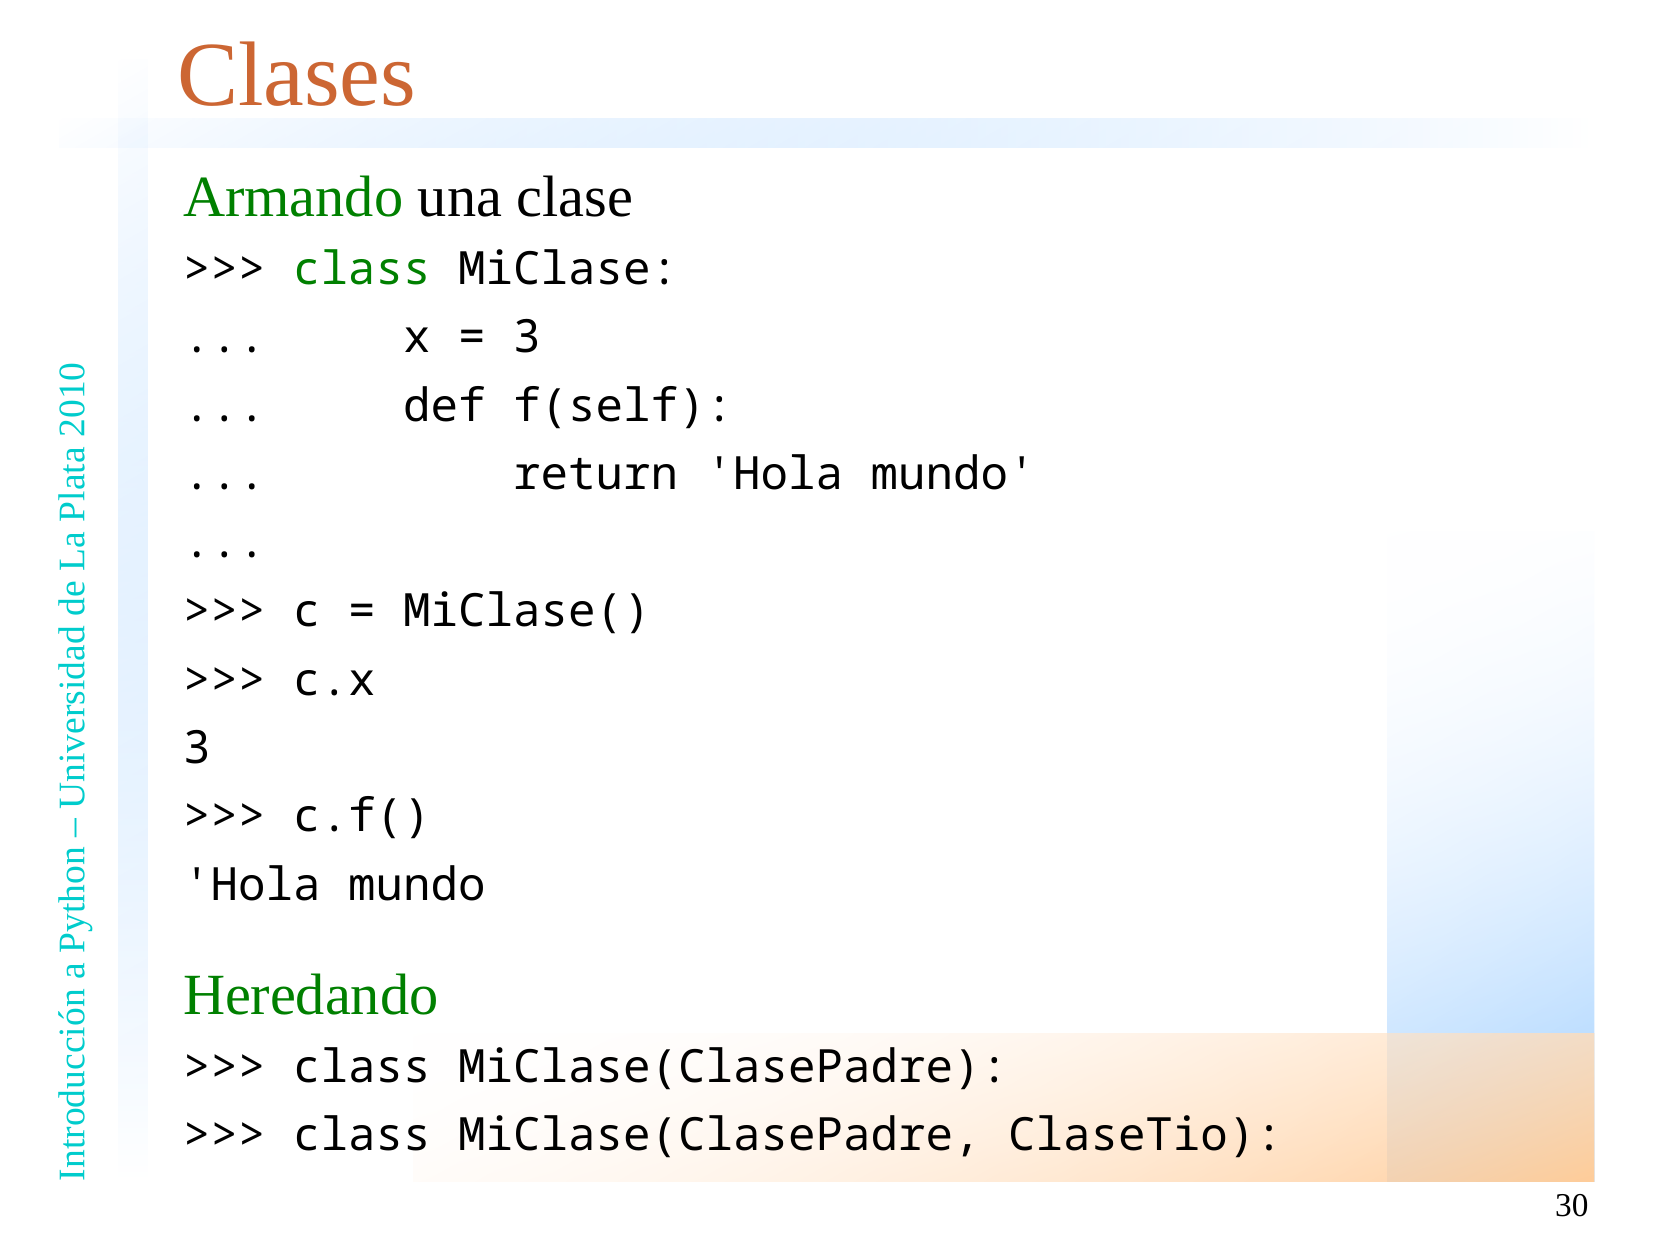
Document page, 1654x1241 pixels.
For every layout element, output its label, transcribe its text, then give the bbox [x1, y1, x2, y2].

title Clases [177, 0, 1595, 147]
text_box Armando una clase >>> class MiClase: ... x = 3 ... def f(self): ... return 'Hola mundo' ... >>> c = MiClase() >>> c.x 3 >>> c.f() 'Hola mundo Heredando >>> class MiClase(ClasePadre): >>> class MiClase(ClasePadre, ClaseTio): [147, 147, 1595, 1182]
